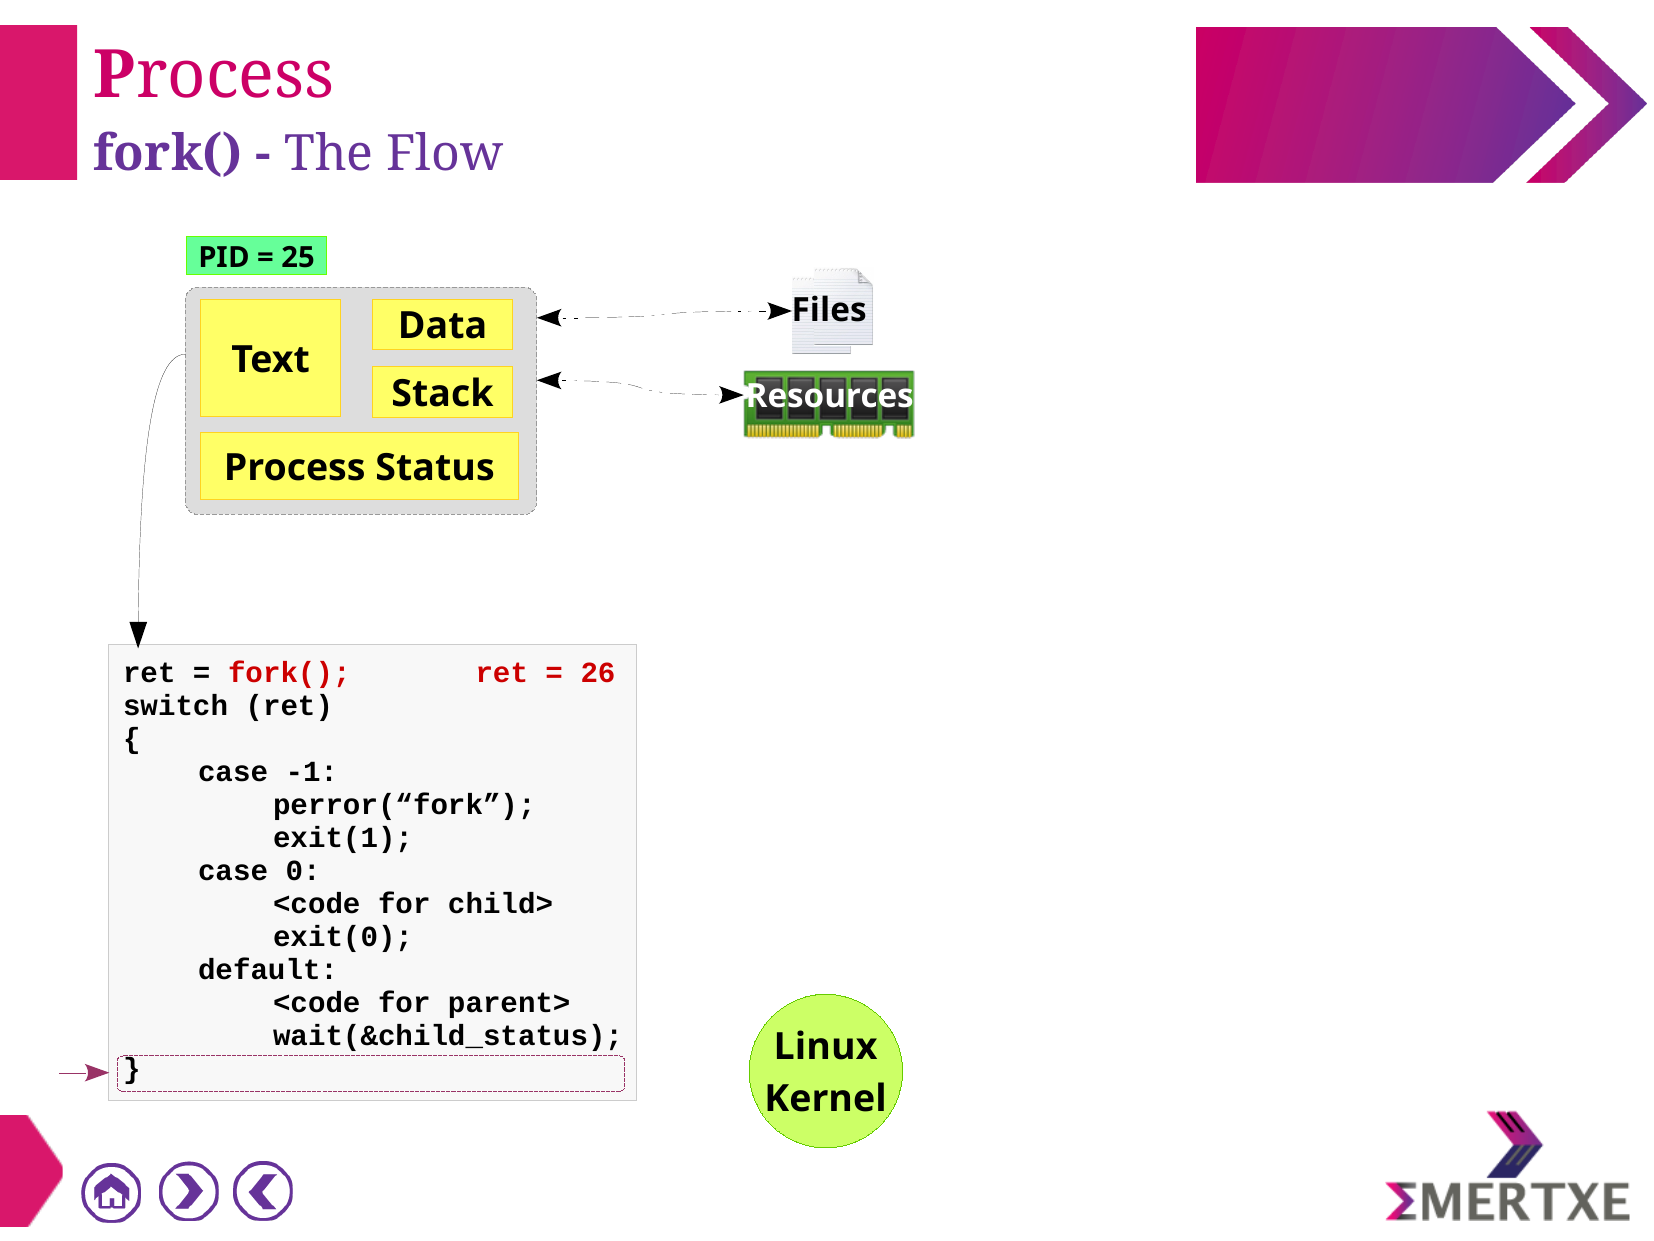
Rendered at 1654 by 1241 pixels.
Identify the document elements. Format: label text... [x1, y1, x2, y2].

text_box Text [200, 299, 341, 417]
picture [81, 1163, 141, 1223]
text_box Linux Kernel [749, 994, 903, 1148]
text_box Process Status [200, 432, 519, 500]
picture [1385, 1107, 1631, 1221]
picture [1571, 27, 1647, 183]
text_box Stack [372, 366, 513, 418]
picture [743, 267, 916, 440]
picture [159, 1161, 219, 1221]
text_box Data [372, 299, 513, 350]
text_box [185, 287, 537, 515]
text_box [117, 1055, 625, 1092]
title Process fork() - The Flow [93, 2, 1571, 210]
text_box ret = fork(); ret = 26 switch (ret) { case -1: perror(“fork”); exit(1); case 0: <code for child> exit(0); default: <code for parent> wait(&child_status); } [108, 644, 637, 1101]
picture [233, 1161, 293, 1221]
text_box PID = 25 [186, 236, 327, 275]
